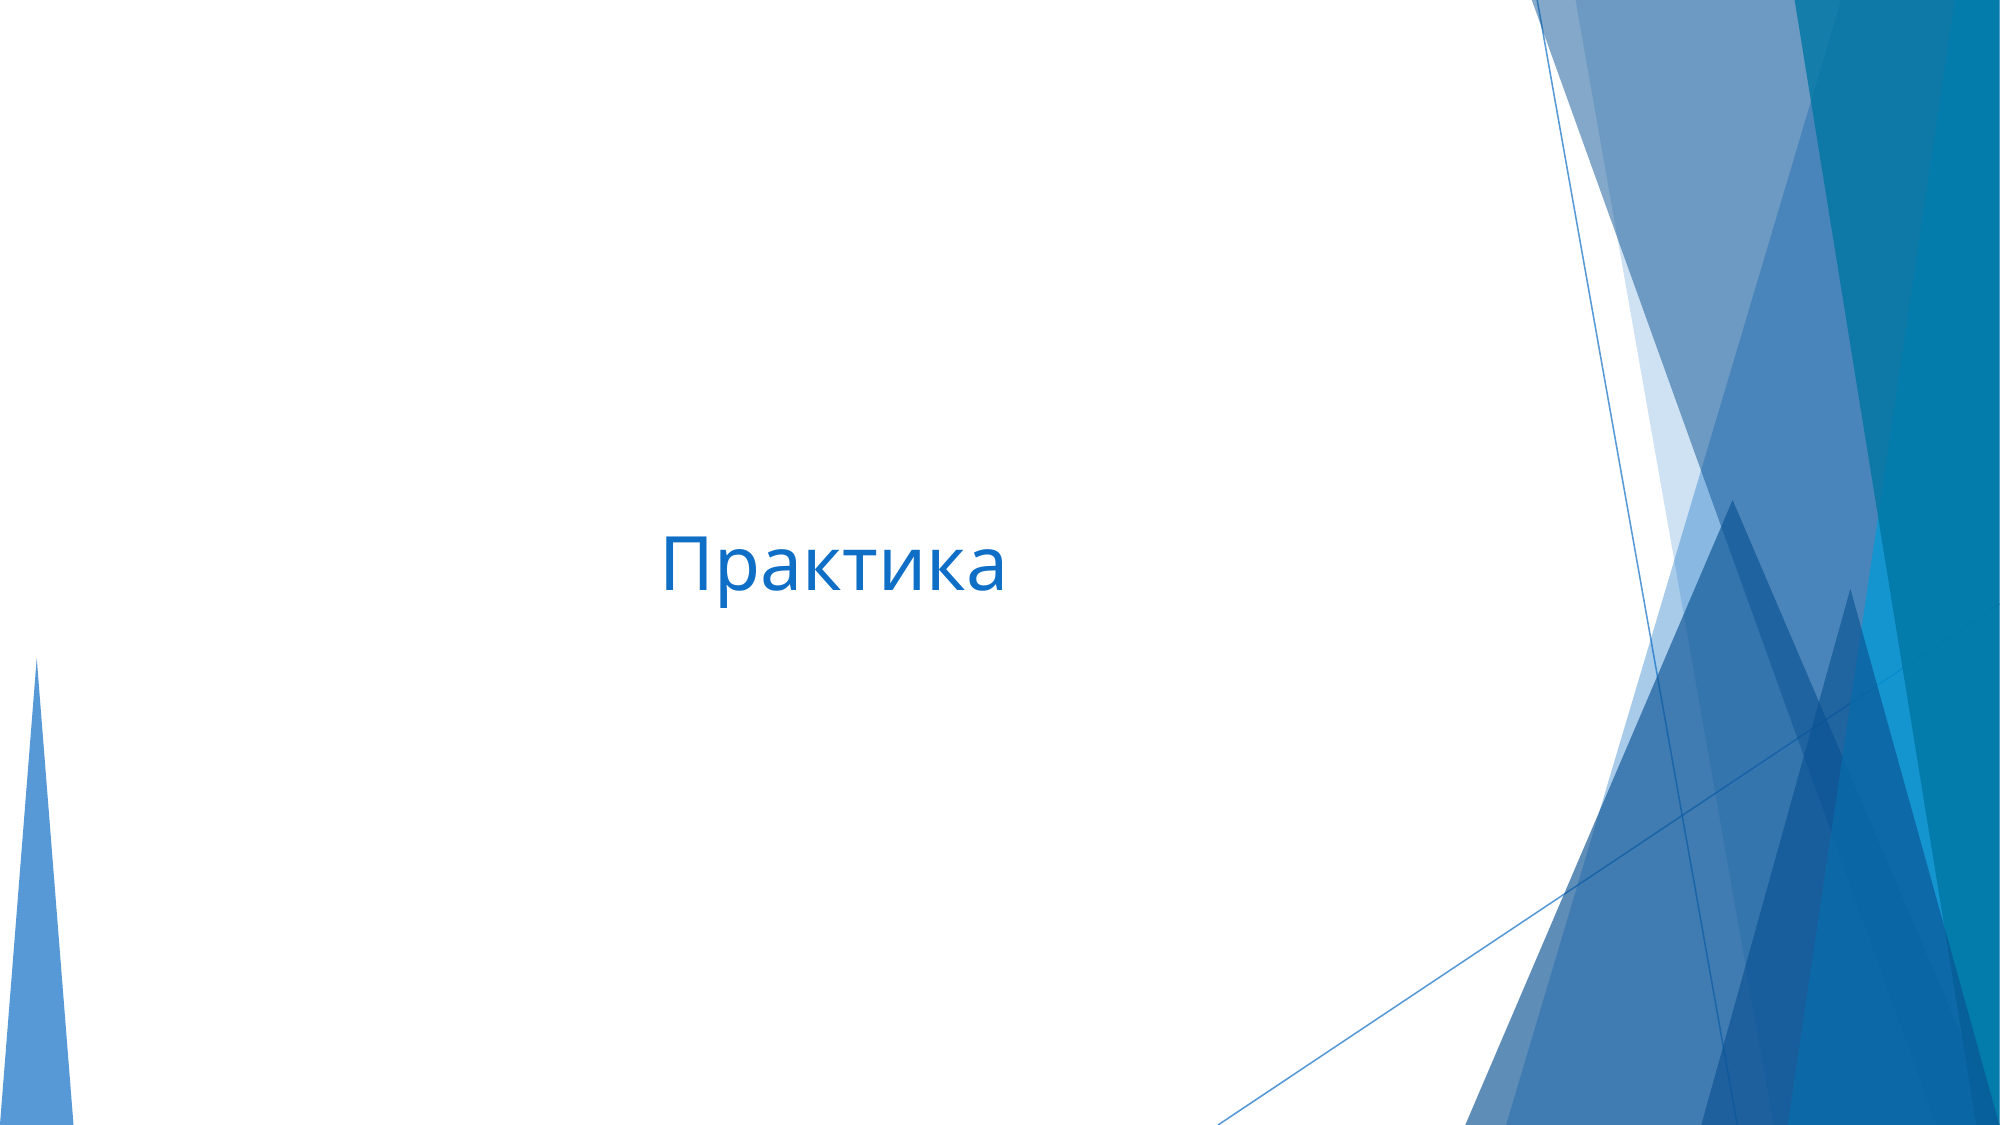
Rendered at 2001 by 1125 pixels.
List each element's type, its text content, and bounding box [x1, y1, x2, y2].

title Практика [128, 508, 1540, 617]
